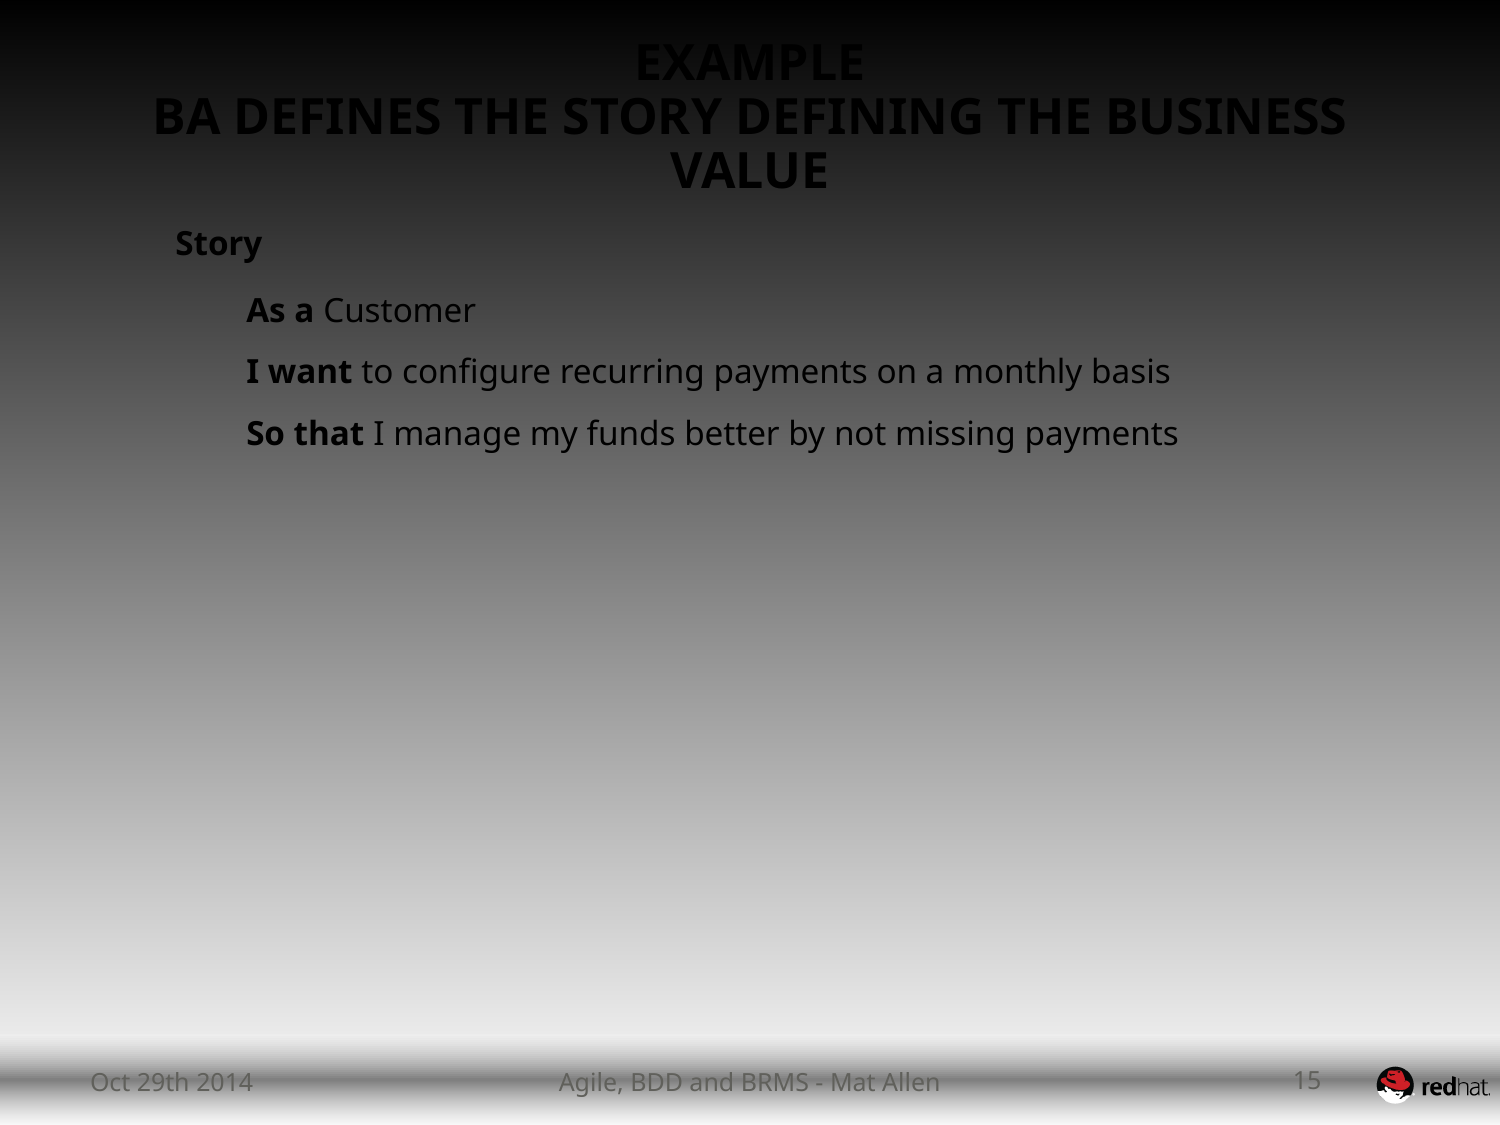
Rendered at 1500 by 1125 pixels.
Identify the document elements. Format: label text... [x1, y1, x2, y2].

picture [1364, 1057, 1500, 1110]
title Example BA defines the story defining the business value [75, 22, 1426, 188]
list Story As a Customer I want to configure recurring payments on a monthly basis So that I manage my funds better by not missing payments [74, 209, 1477, 1012]
slide_number <number> [1074, 1051, 1337, 1112]
footer Agile, BDD and BRMS - Mat Allen [512, 1051, 988, 1112]
slide_number Oct 29th 2014 [75, 1051, 425, 1112]
